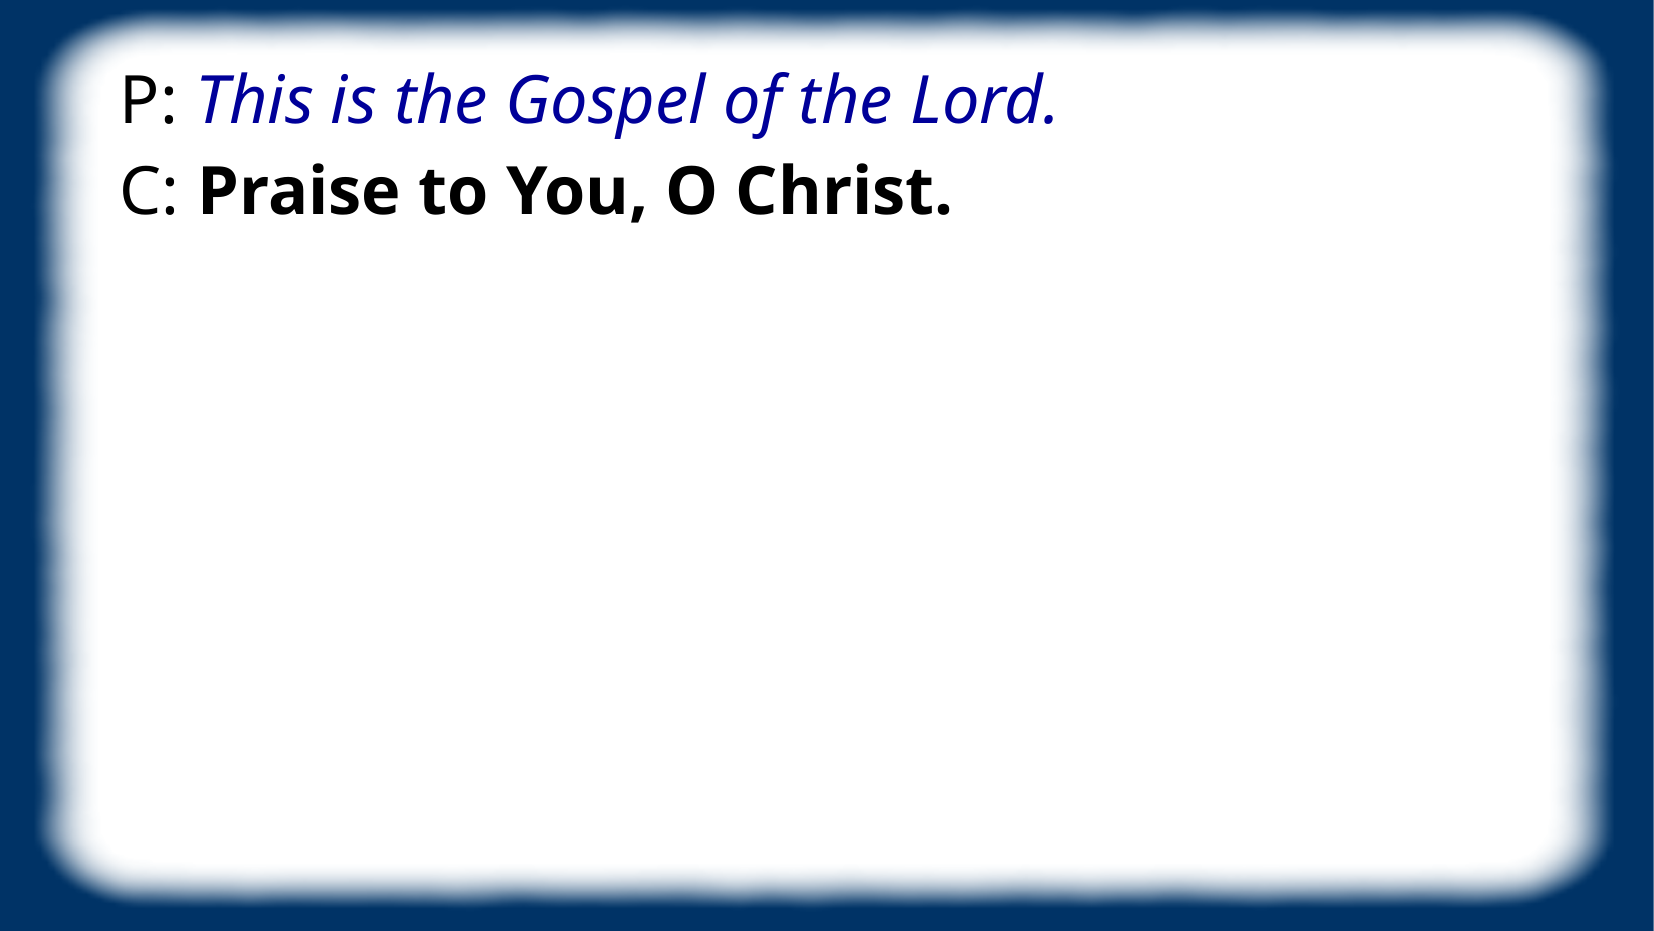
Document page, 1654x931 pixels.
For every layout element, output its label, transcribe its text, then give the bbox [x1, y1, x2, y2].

text_box P: This is the Gospel of the Lord. C: Praise to You, O Christ. [105, 45, 1561, 238]
picture [0, 0, 1654, 931]
